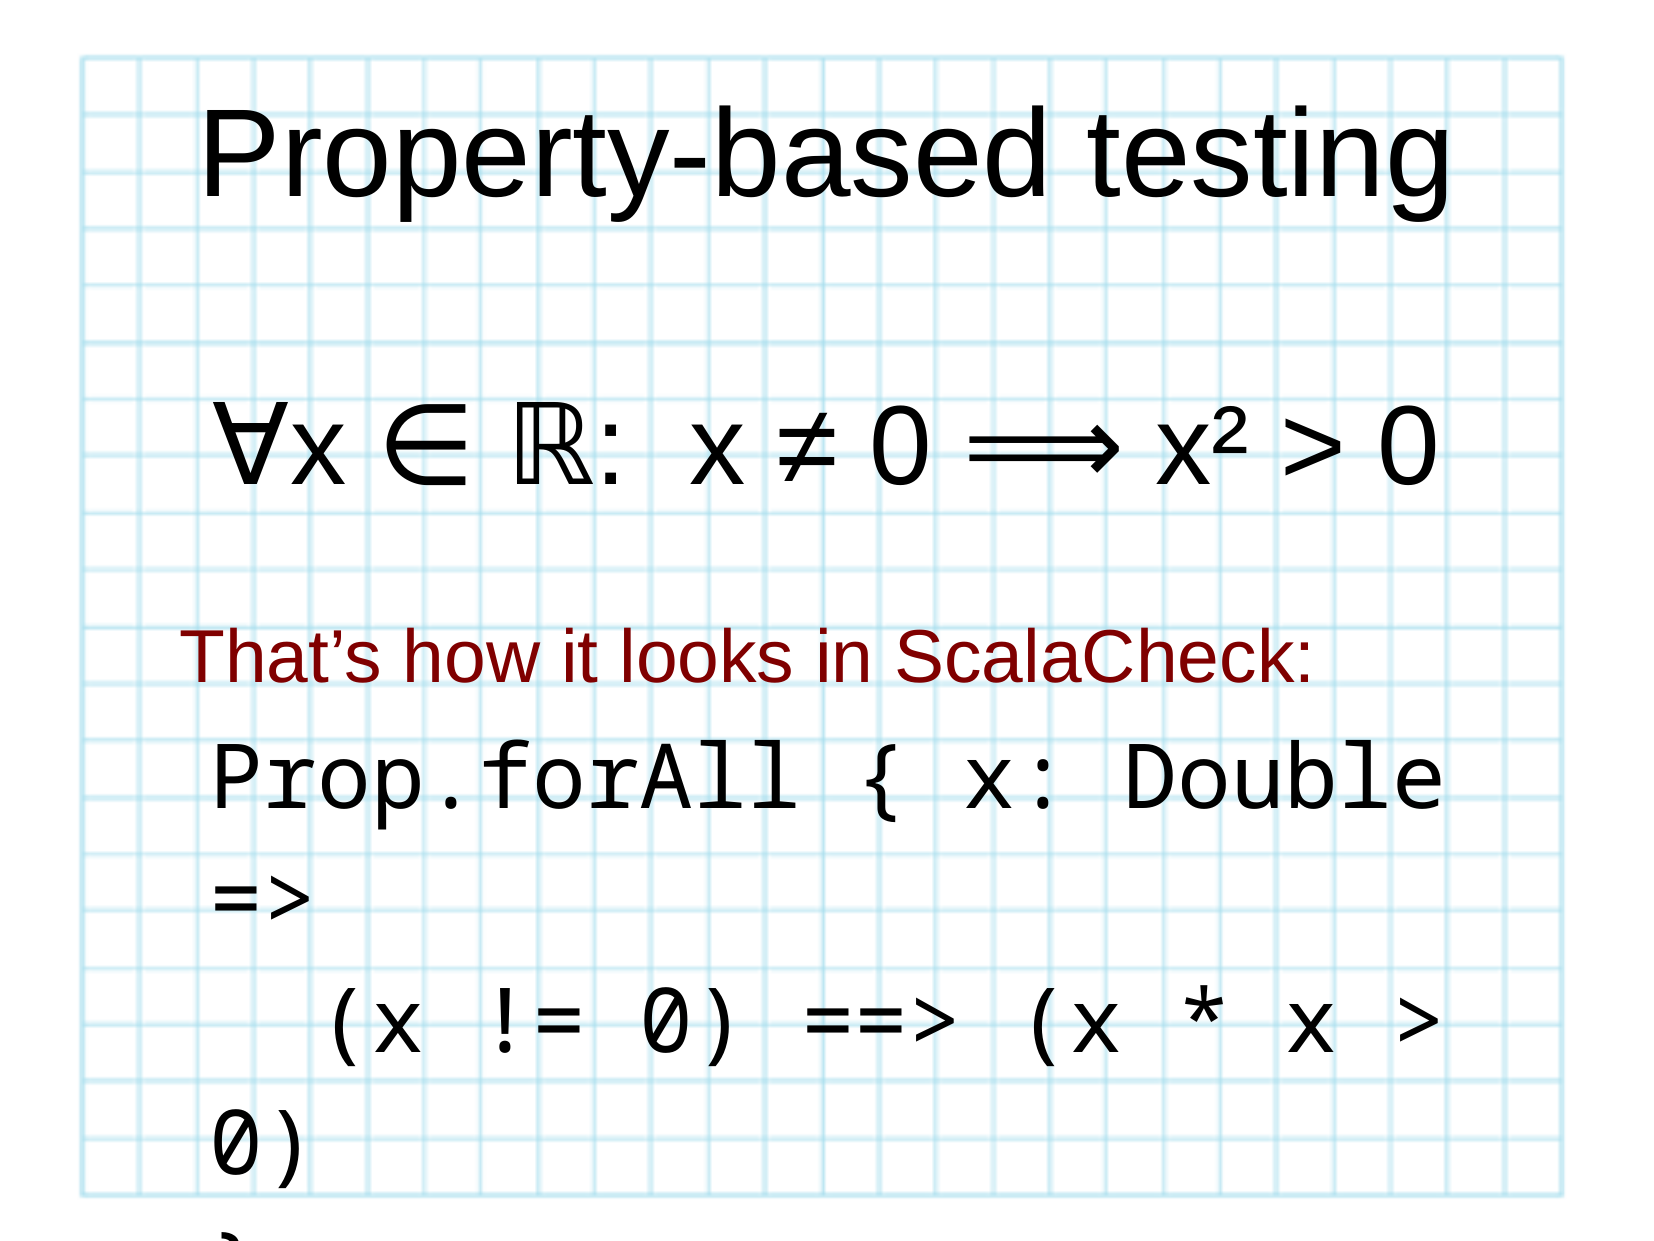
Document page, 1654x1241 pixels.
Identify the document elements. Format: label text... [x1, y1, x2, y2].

picture [29, 14, 1617, 1241]
title Property-based testing [82, 49, 1571, 257]
text_box That’s how it looks in ScalaCheck: [164, 607, 1575, 791]
subtitle ∀x ∈ ℝ: x ≠ 0 ⟹ x² > 0 [82, 290, 1571, 601]
text_box Prop.forAll { x: Double => (x != 0) ==> (x * x > 0) } [195, 791, 1516, 1220]
